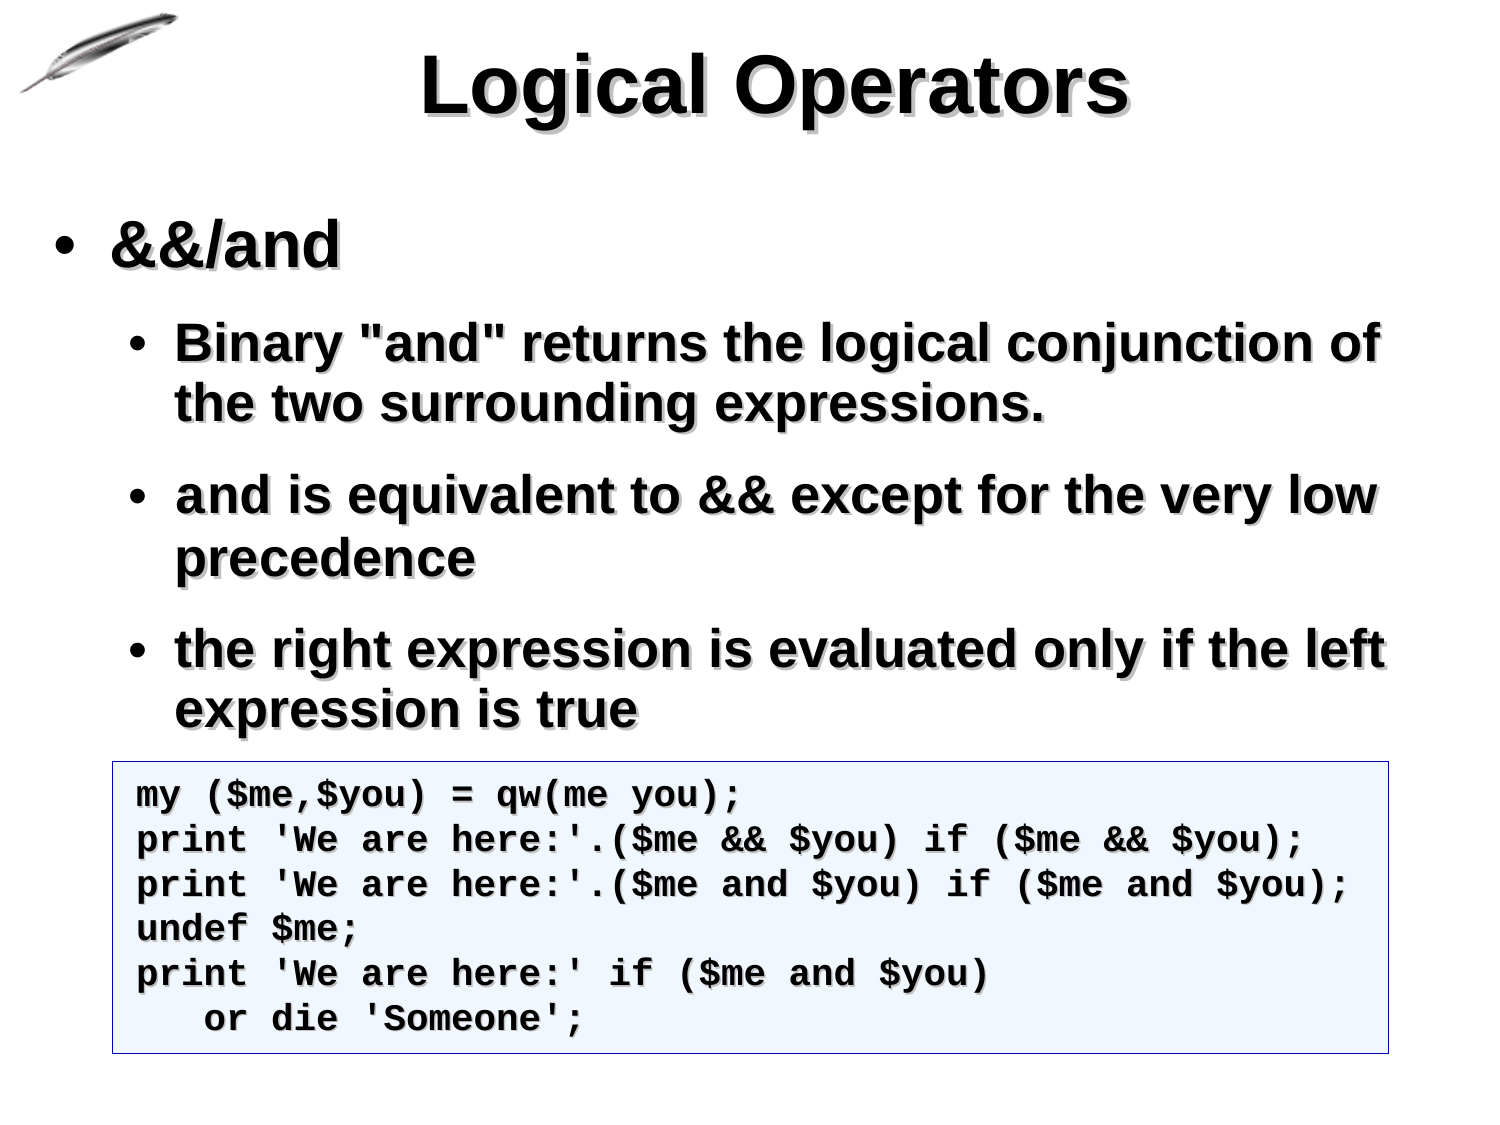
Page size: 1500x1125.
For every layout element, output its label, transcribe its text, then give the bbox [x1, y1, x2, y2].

picture [16, 11, 184, 95]
text_box my ($me,$you) = qw(me you); print 'We are here:'.($me && $you) if ($me && $you); print 'We are here:'.($me and $you) if ($me and $you); undef $me; print 'We are here:' if ($me and $you) or die 'Someone'; [112, 761, 1389, 1054]
title Logical Operators [419, 0, 1459, 179]
list &&/and Binary "and" returns the logical conjunction of the two surrounding expressions. and is equivalent to && except for the very low precedence the right expression is evaluated only if the left expression is true [53, 207, 1447, 1084]
